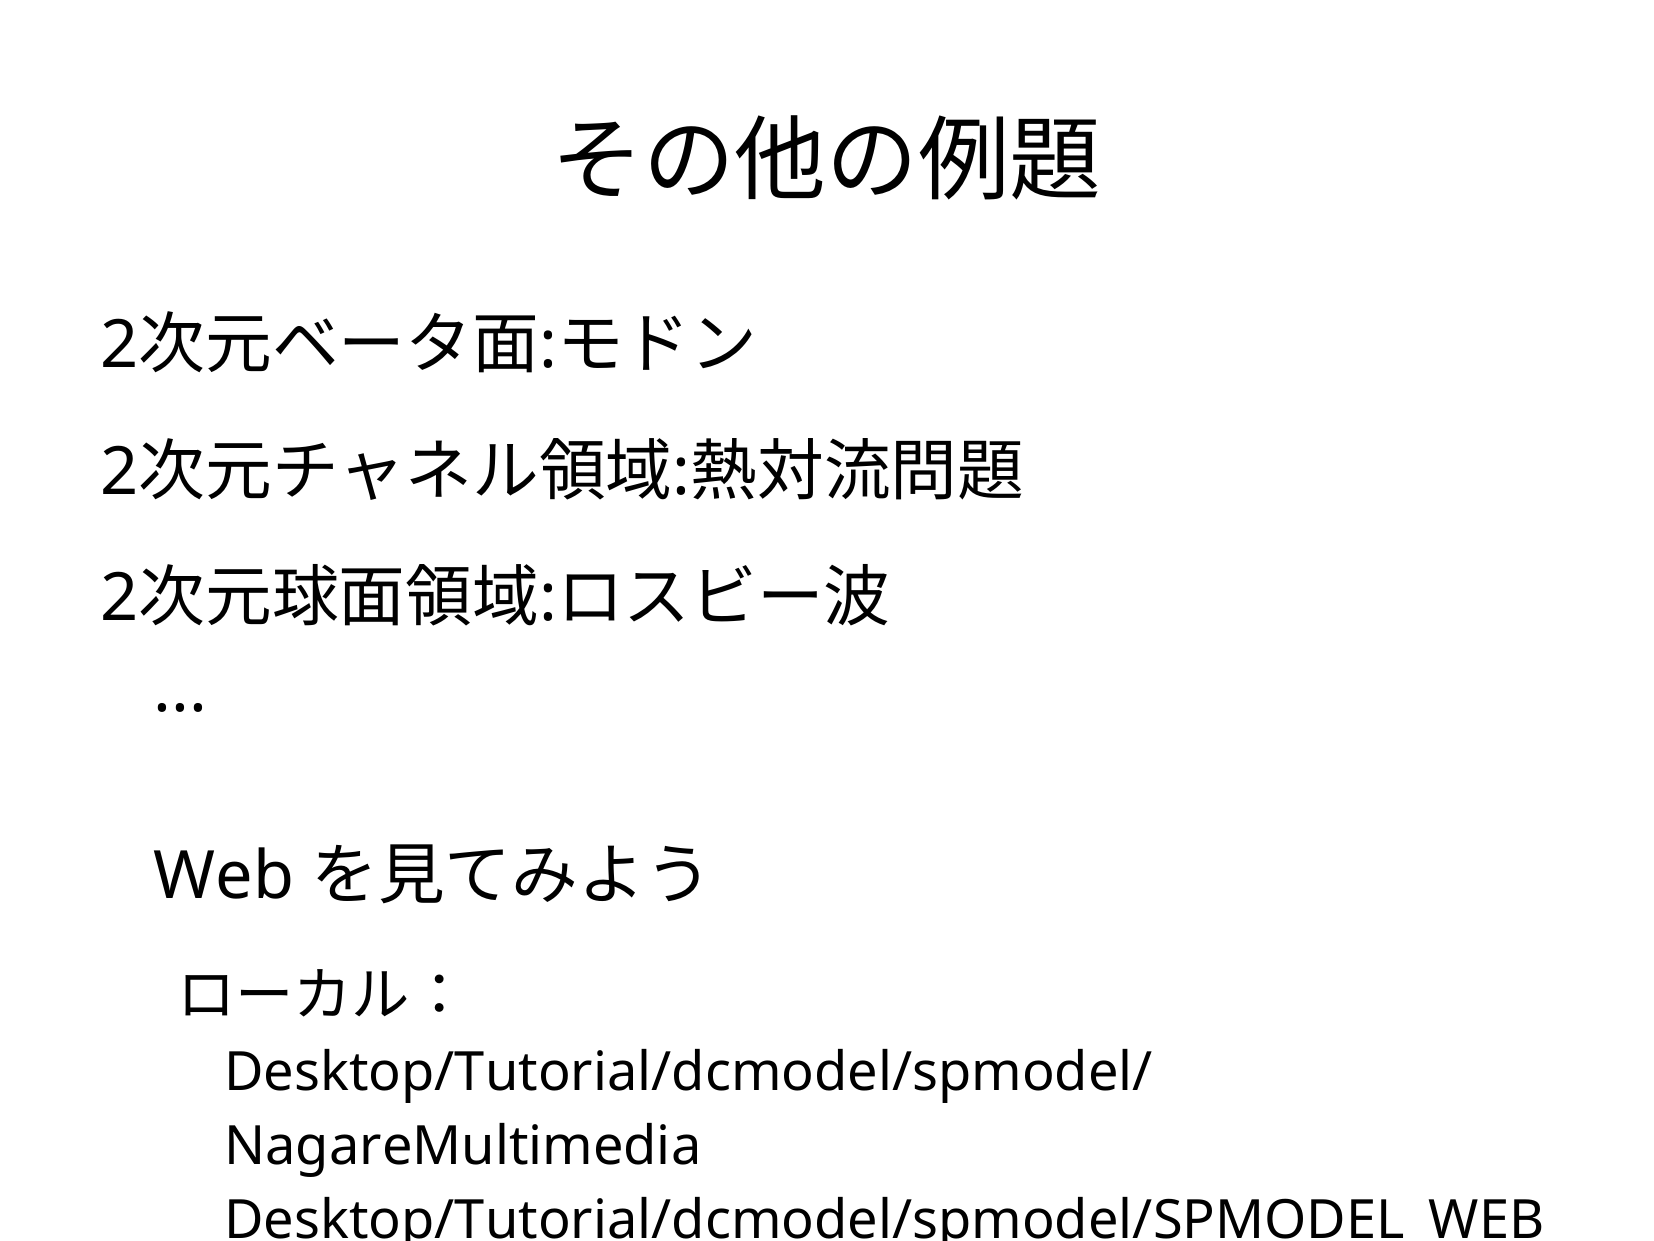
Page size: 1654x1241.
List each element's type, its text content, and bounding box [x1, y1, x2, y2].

list 2次元ベータ面:モドン 2次元チャネル領域:熱対流問題 2次元球面領域:ロスビー波 ... Web を見てみよう ローカル： Desktop/Tutorial/dcmodel/spmodel/NagareMultimedia Desktop/Tutorial/dcmodel/spmodel/SPMODEL_WEB ネット上： http://www.nagare.or.jp/mm/2006/spmodel/ http://www.gfd-dennou.org/library/spmodel/ [82, 290, 1571, 1145]
title その他の例題 [82, 56, 1571, 250]
